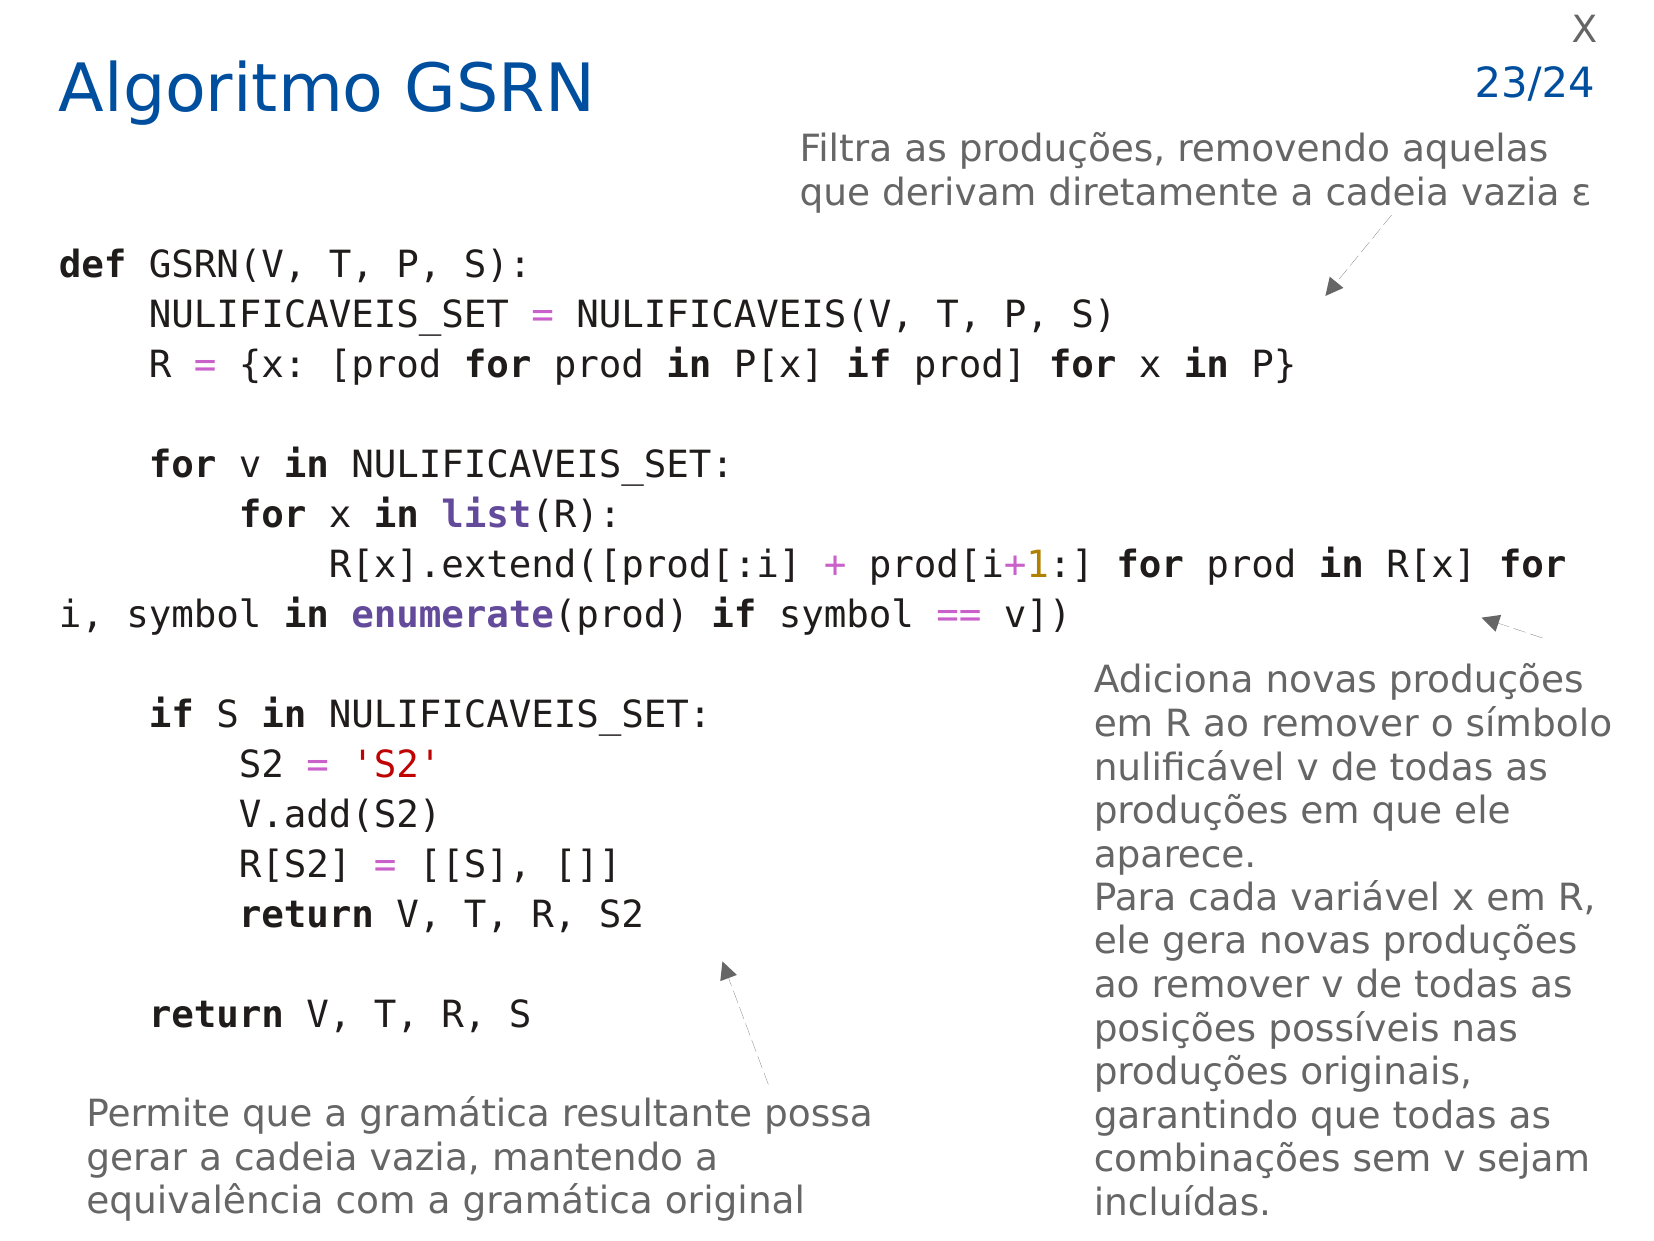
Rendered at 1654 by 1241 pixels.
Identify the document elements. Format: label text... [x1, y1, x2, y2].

text_box X [1375, 0, 1613, 64]
text_box Permite que a gramática resultante possa gerar a cadeia vazia, mantendo a equivalência com a gramática original [71, 1084, 977, 1231]
text_box Adiciona novas produções em R ao remover o símbolo nulificável v de todas as produções em que ele aparece. Para cada variável x em R, ele gera novas produções ao remover v de todas as posições possíveis nas produções originais, garantindo que todas as combinações sem v sejam incluídas. [1078, 650, 1633, 1232]
text_box Filtra as produções, removendo aquelas que derivam diretamente a cadeia vazia ε [784, 119, 1620, 265]
title Algoritmo GSRN [59, 29, 1625, 148]
list def GSRN(V, T, P, S): NULIFICAVEIS_SET = NULIFICAVEIS(V, T, P, S) R = {x: [prod for prod in P[x] if prod] for x in P} for v in NULIFICAVEIS_SET: for x in list(R): R[x].extend([prod[:i] + prod[i+1:] for prod in R[x] for i, symbol in enumerate(prod) if symbol == v]) if S in NULIFICAVEIS_SET: S2 = 'S2' V.add(S2) R[S2] = [[S], []] return V, T, R, S2 return V, T, R, S [59, 236, 1595, 1182]
